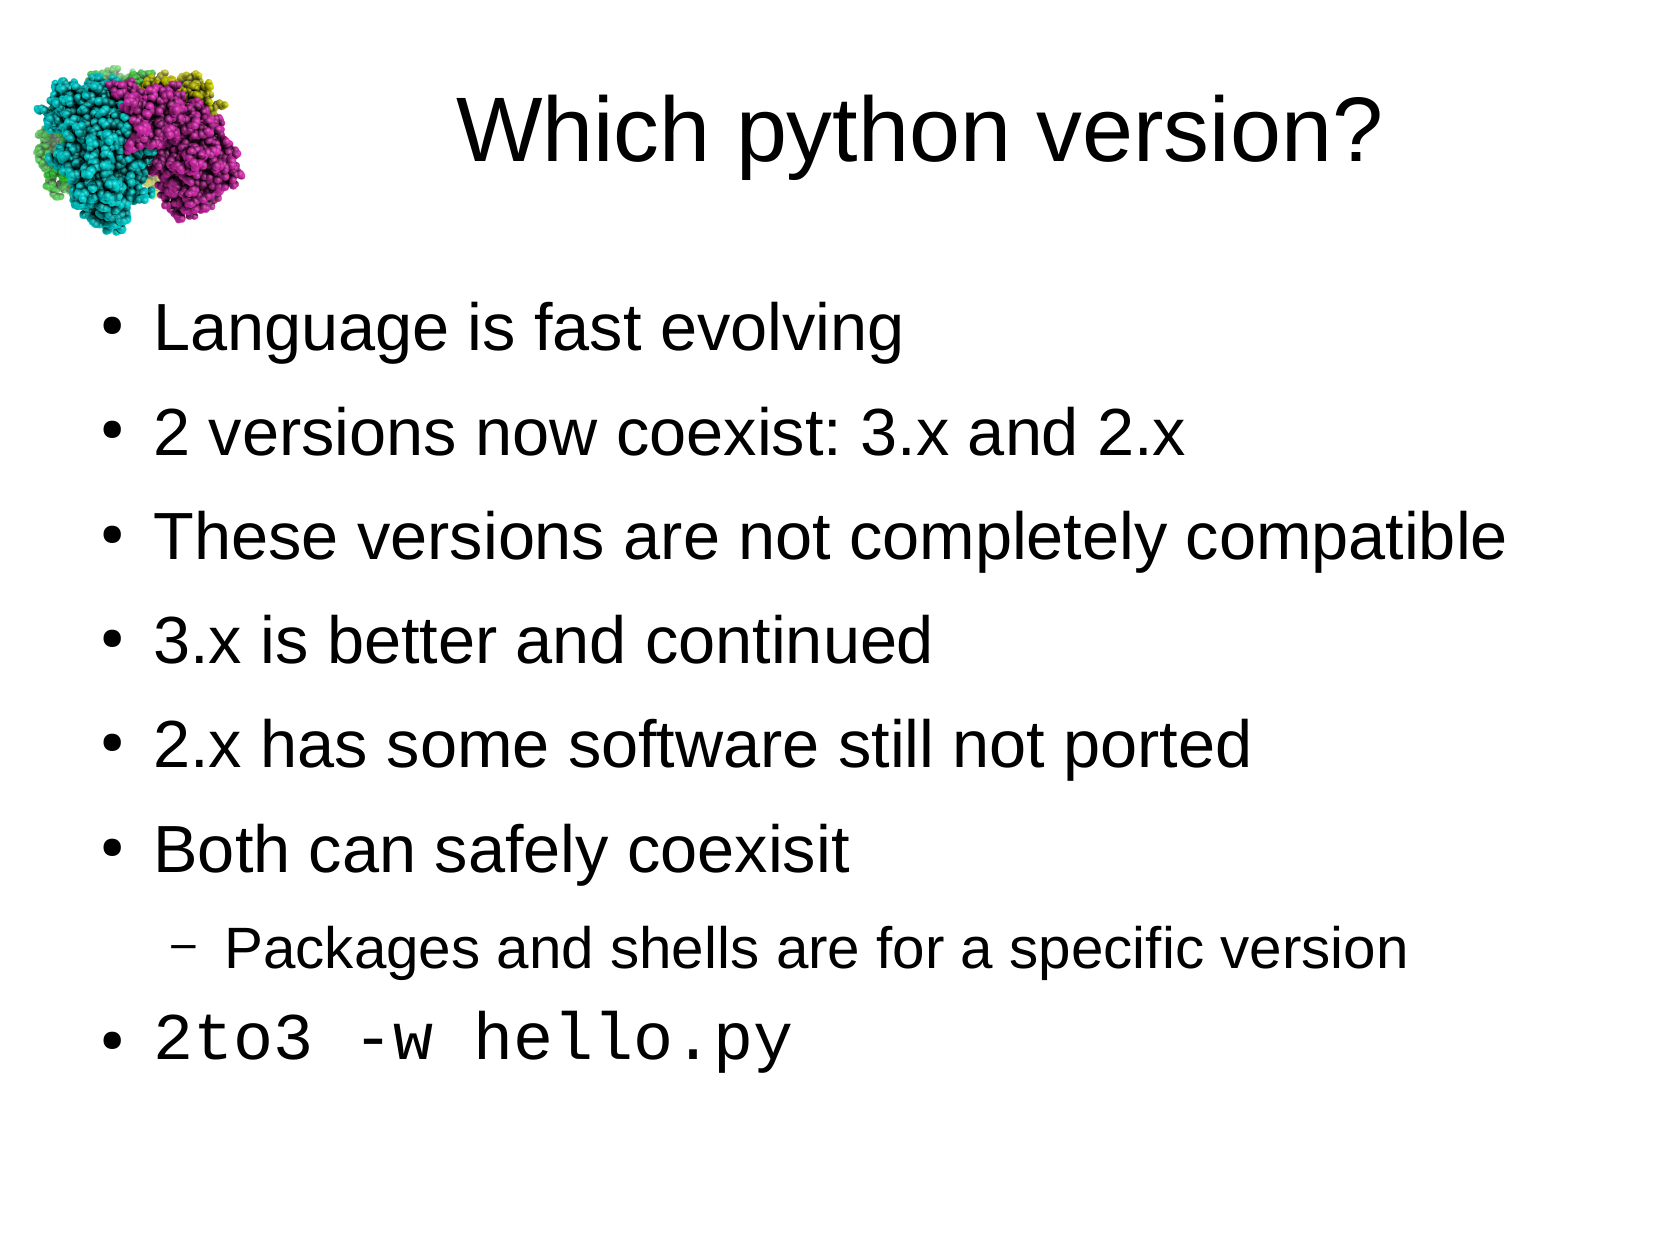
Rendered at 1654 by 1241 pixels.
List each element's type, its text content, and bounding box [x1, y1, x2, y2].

picture [27, 59, 253, 240]
title Which python version? [270, 25, 1571, 233]
list Language is fast evolving 2 versions now coexist: 3.x and 2.x These versions are not completely compatible 3.x is better and continued 2.x has some software still not ported Both can safely coexisit Packages and shells are for a specific version 2to3 -w hello.py [82, 290, 1538, 1141]
